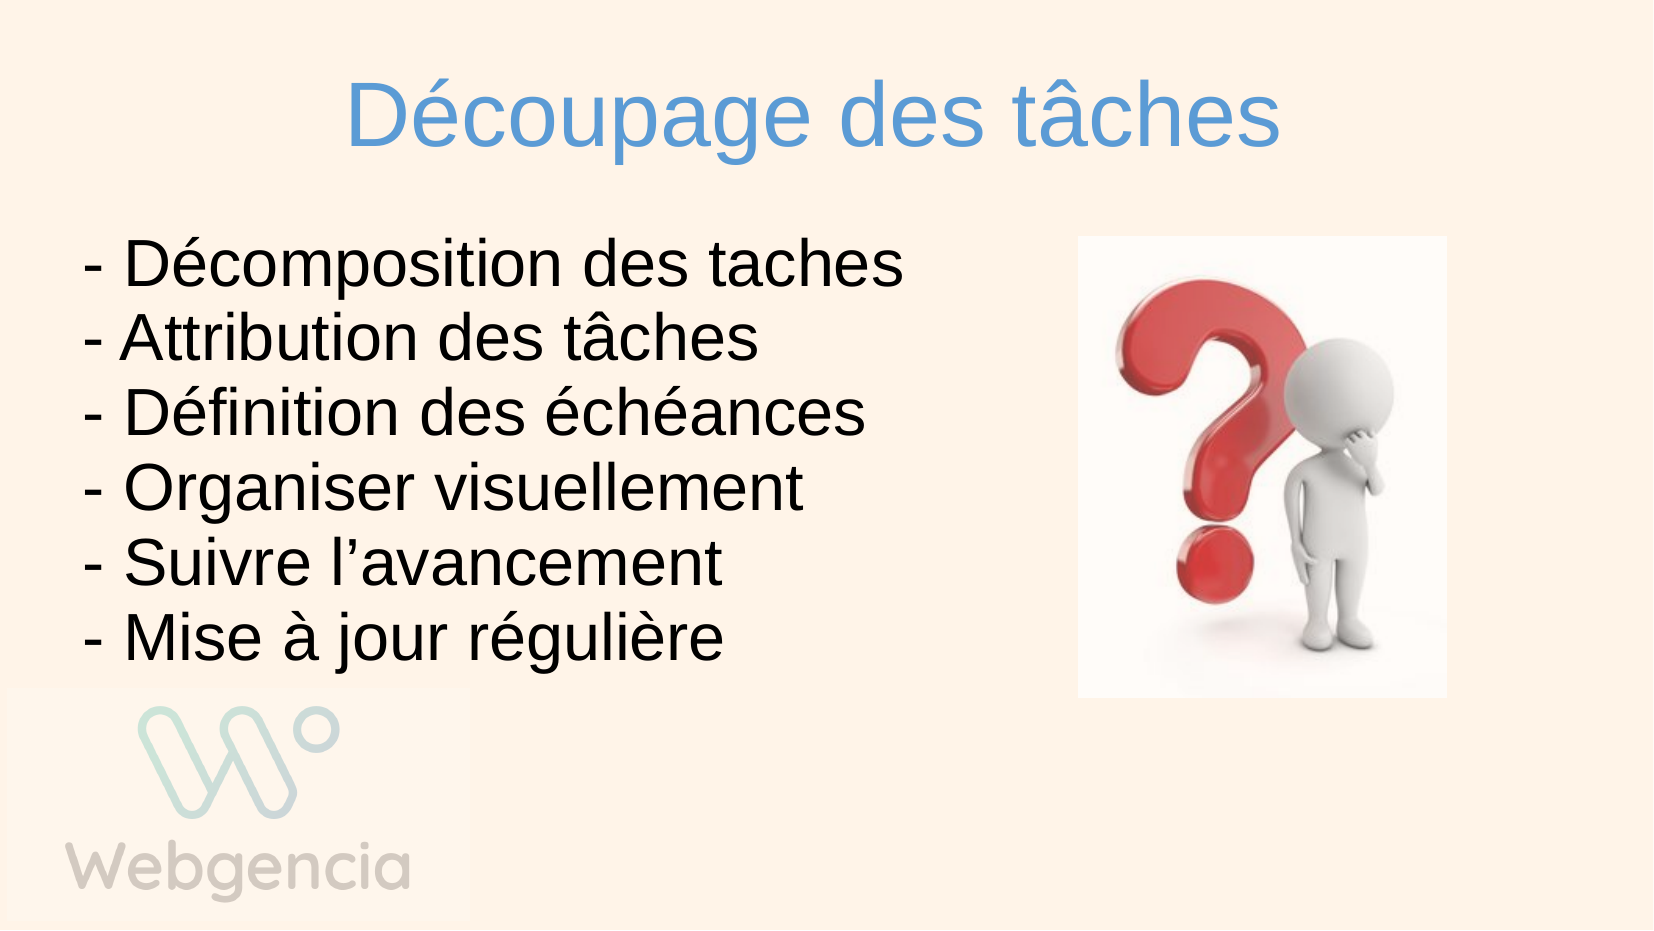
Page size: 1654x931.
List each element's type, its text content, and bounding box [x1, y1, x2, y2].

picture [7, 688, 470, 921]
subtitle - Décomposition des taches - Attribution des tâches - Définition des échéances - Organiser visuellement - Suivre l’avancement - Mise à jour régulière [82, 217, 975, 758]
picture [1078, 236, 1447, 698]
title Découpage des tâches [82, 37, 1571, 193]
